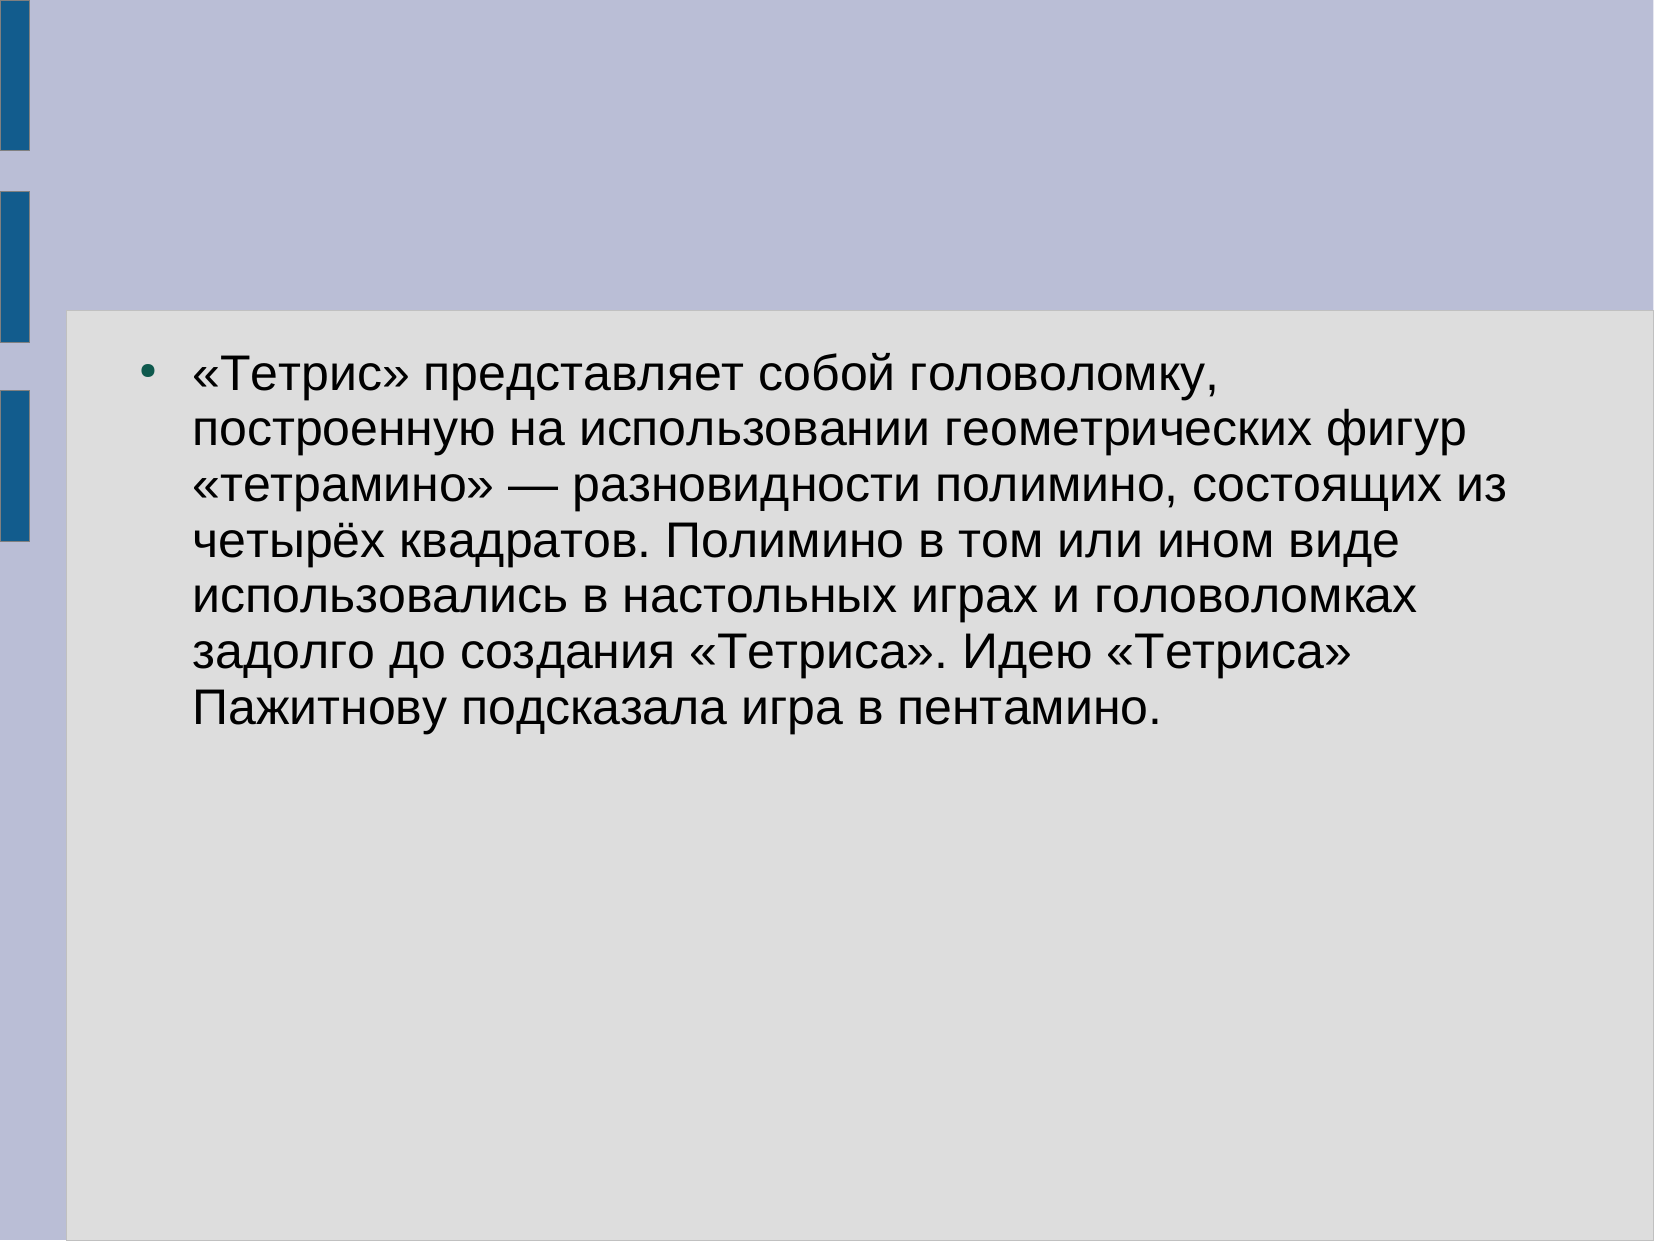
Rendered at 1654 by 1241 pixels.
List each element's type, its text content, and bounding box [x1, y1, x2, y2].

list «Тетрис» представляет собой головоломку, построенную на использовании геометрических фигур «тетрамино» — разновидности полимино, состоящих из четырёх квадратов. Полимино в том или ином виде использовались в настольных играх и головоломках задолго до создания «Тетриса». Идею «Тетриса» Пажитнову подсказала игра в пентамино. [121, 344, 1534, 1127]
